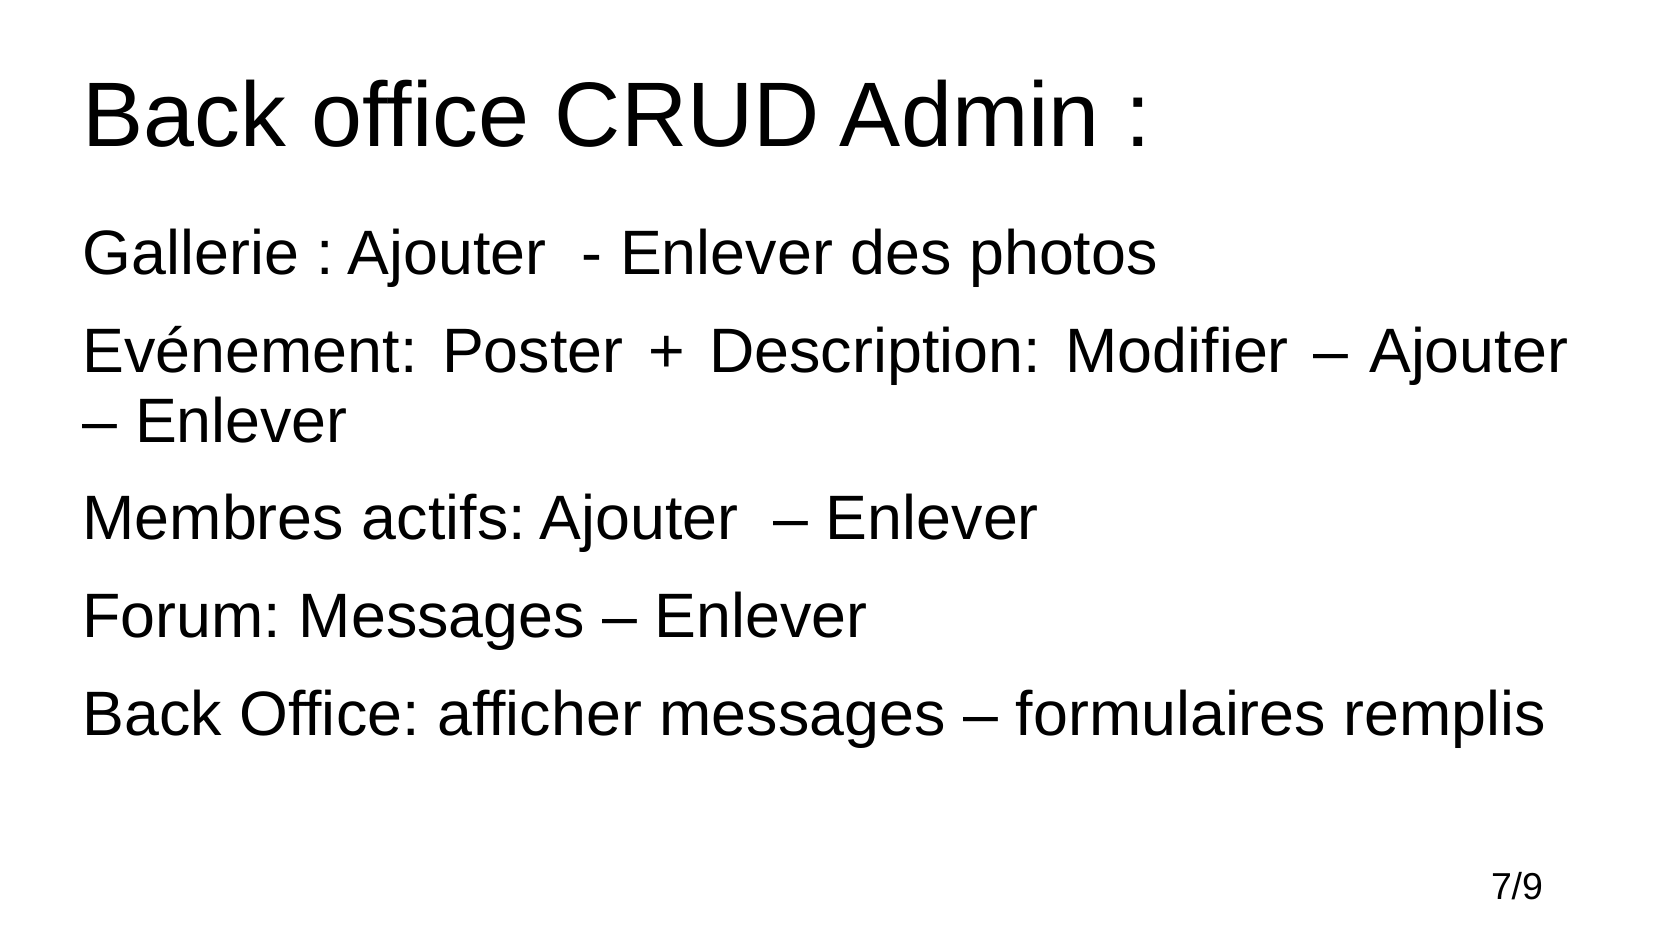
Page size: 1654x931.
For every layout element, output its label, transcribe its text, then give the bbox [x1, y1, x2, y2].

list Gallerie : Ajouter - Enlever des photos Evénement: Poster + Description: Modifier – Ajouter – Enlever Membres actifs: Ajouter – Enlever Forum: Messages – Enlever Back Office: afficher messages – formulaires remplis [82, 217, 1571, 758]
title Back office CRUD Admin : [82, 37, 1571, 193]
text_box 7/9 [1476, 858, 1559, 916]
